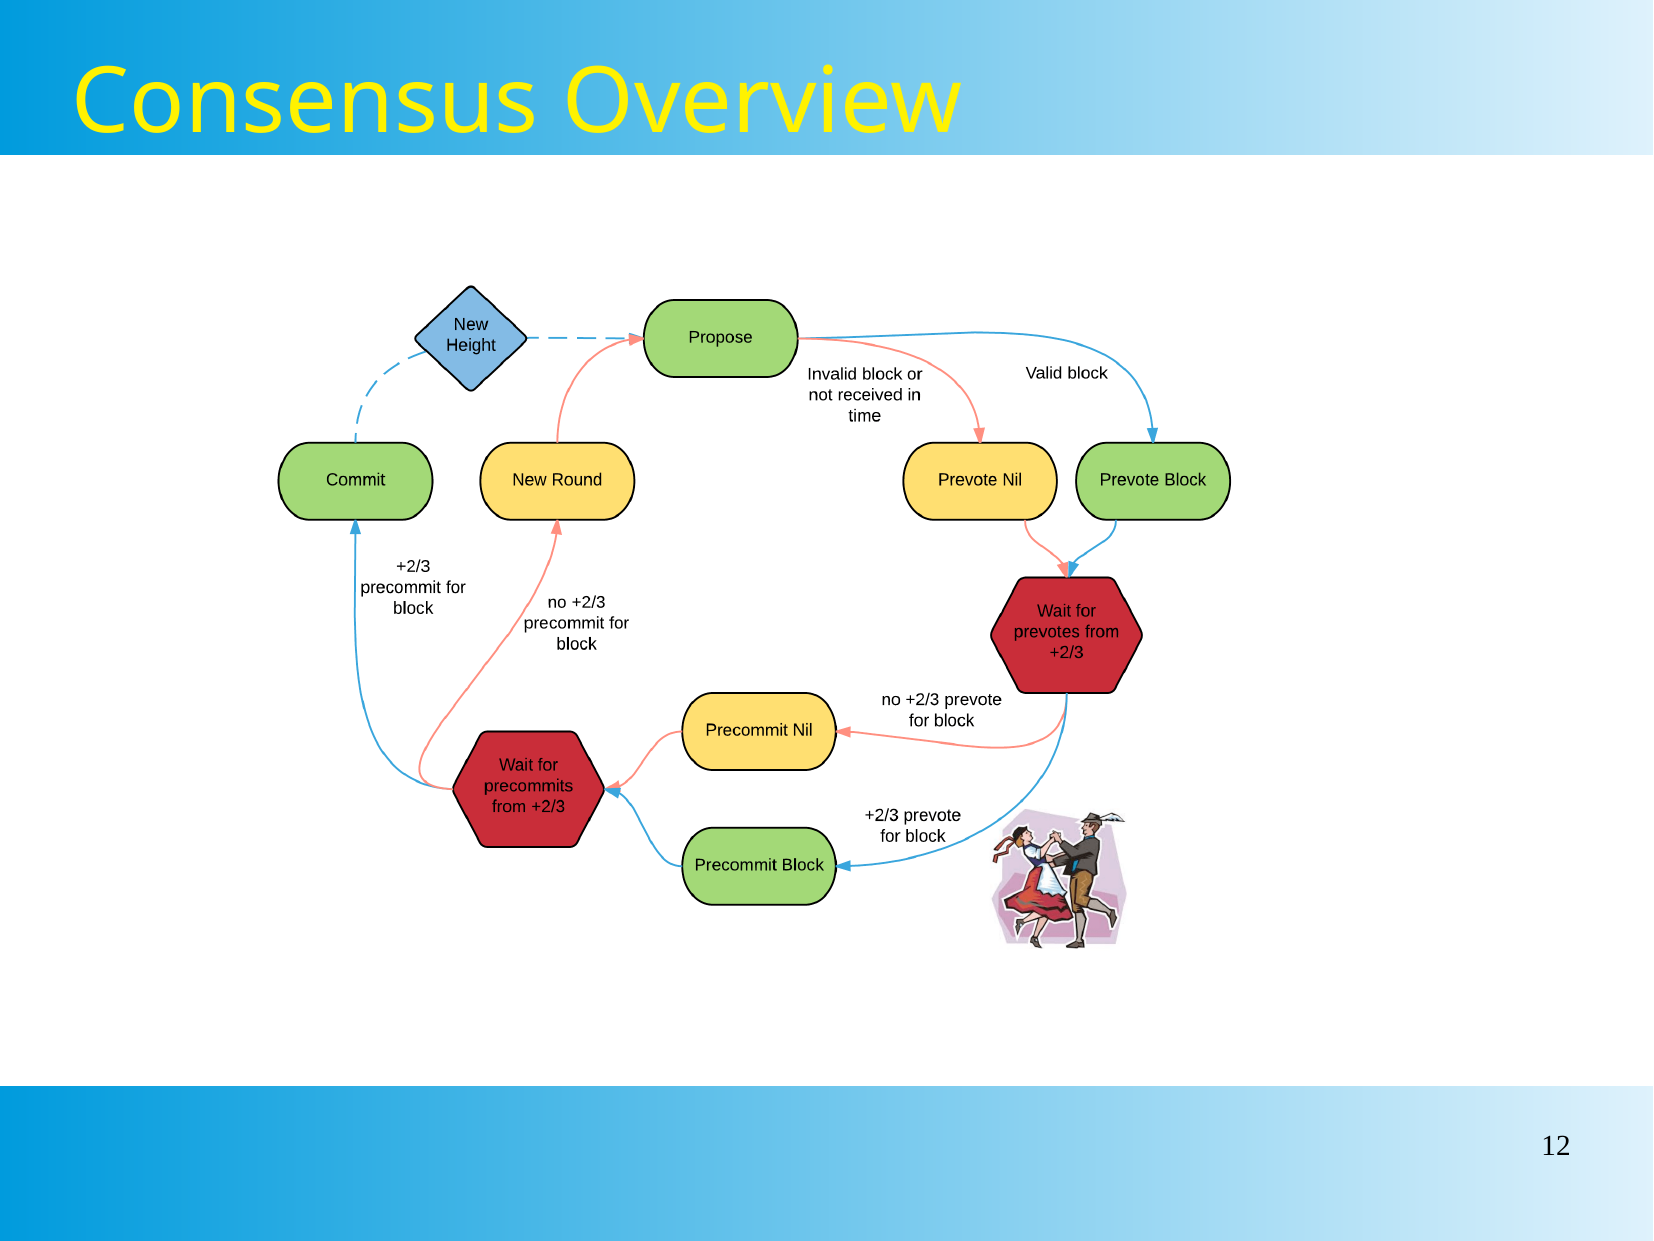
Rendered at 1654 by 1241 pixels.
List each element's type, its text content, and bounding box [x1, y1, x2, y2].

title Consensus Overview [71, 45, 1561, 150]
picture [240, 269, 1268, 990]
